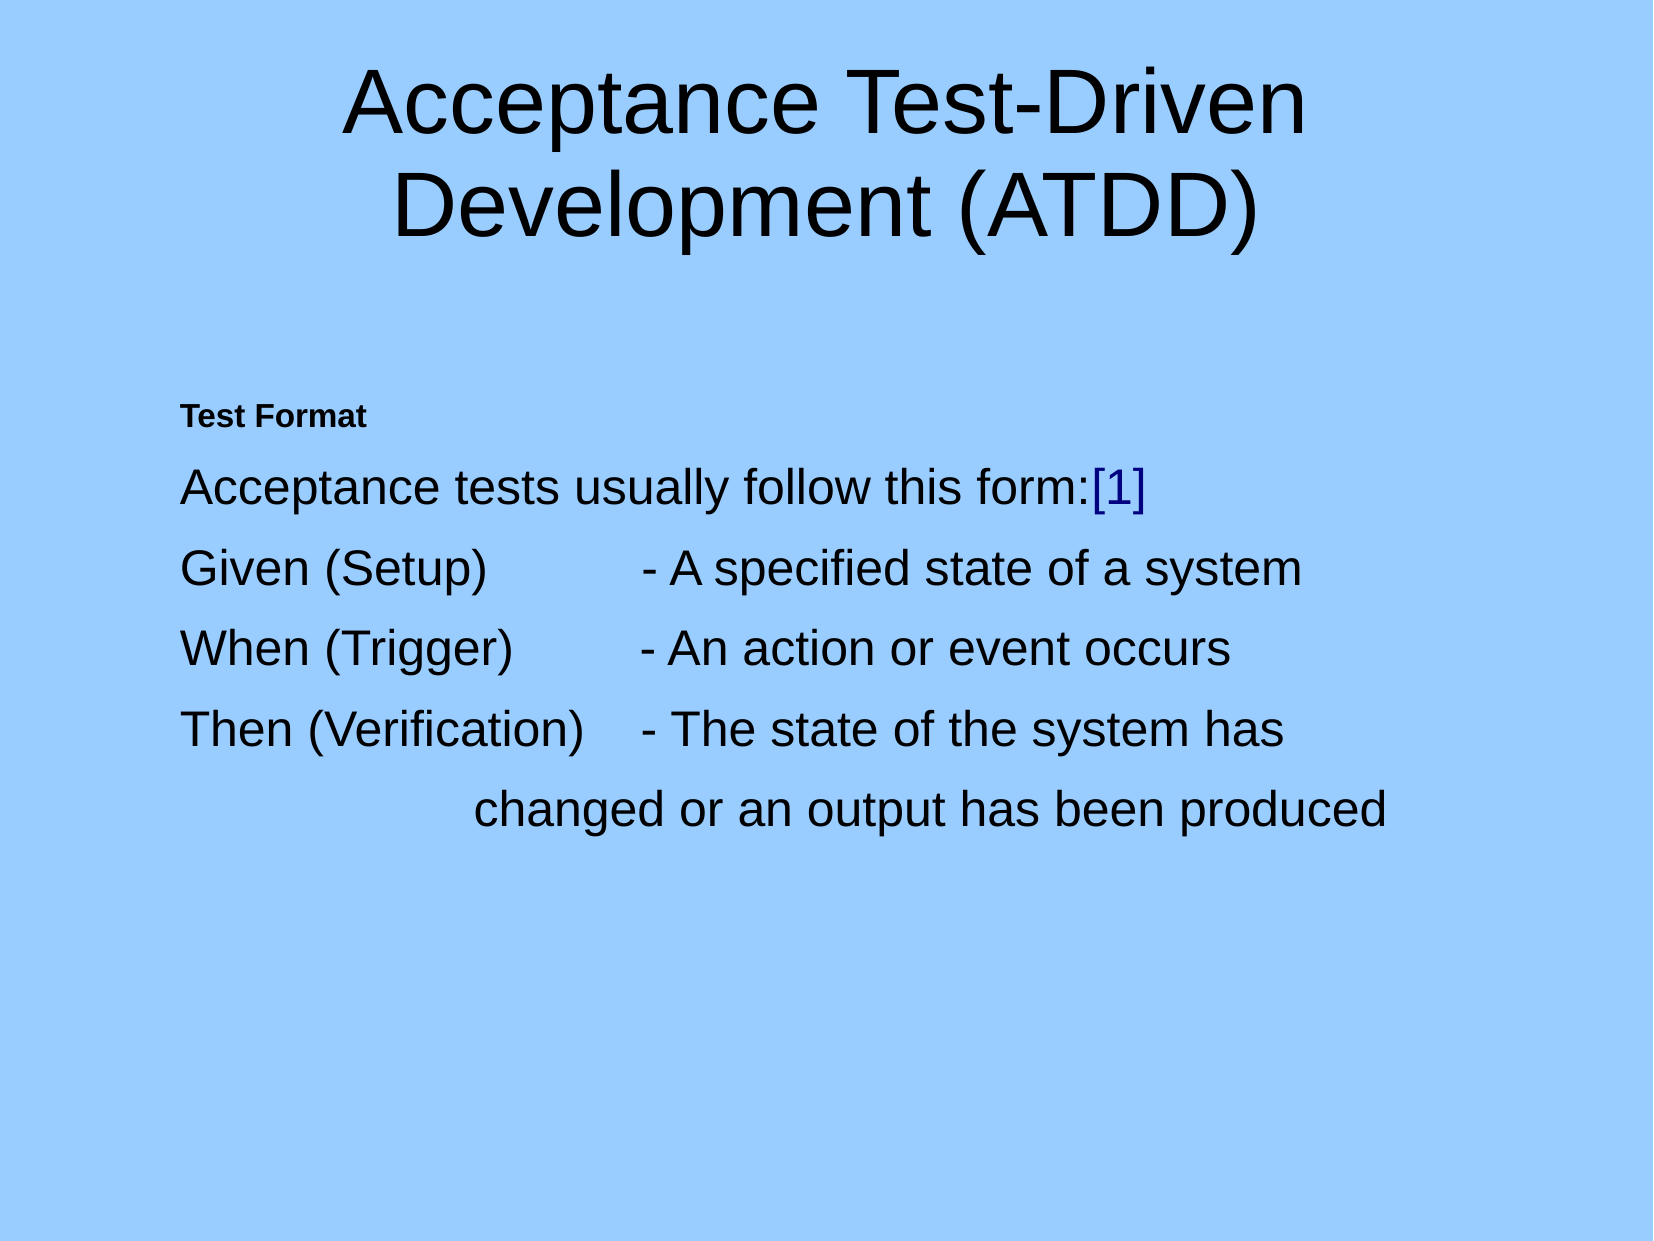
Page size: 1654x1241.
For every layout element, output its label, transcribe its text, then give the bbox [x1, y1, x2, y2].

text_box Test Format Acceptance tests usually follow this form:[1] Given (Setup) - A specified state of a system When (Trigger) - An action or event occurs Then (Verification) - The state of the system has changed or an output has been produced [165, 390, 1426, 1051]
title Acceptance Test-Driven Development (ATDD) [82, 49, 1571, 257]
